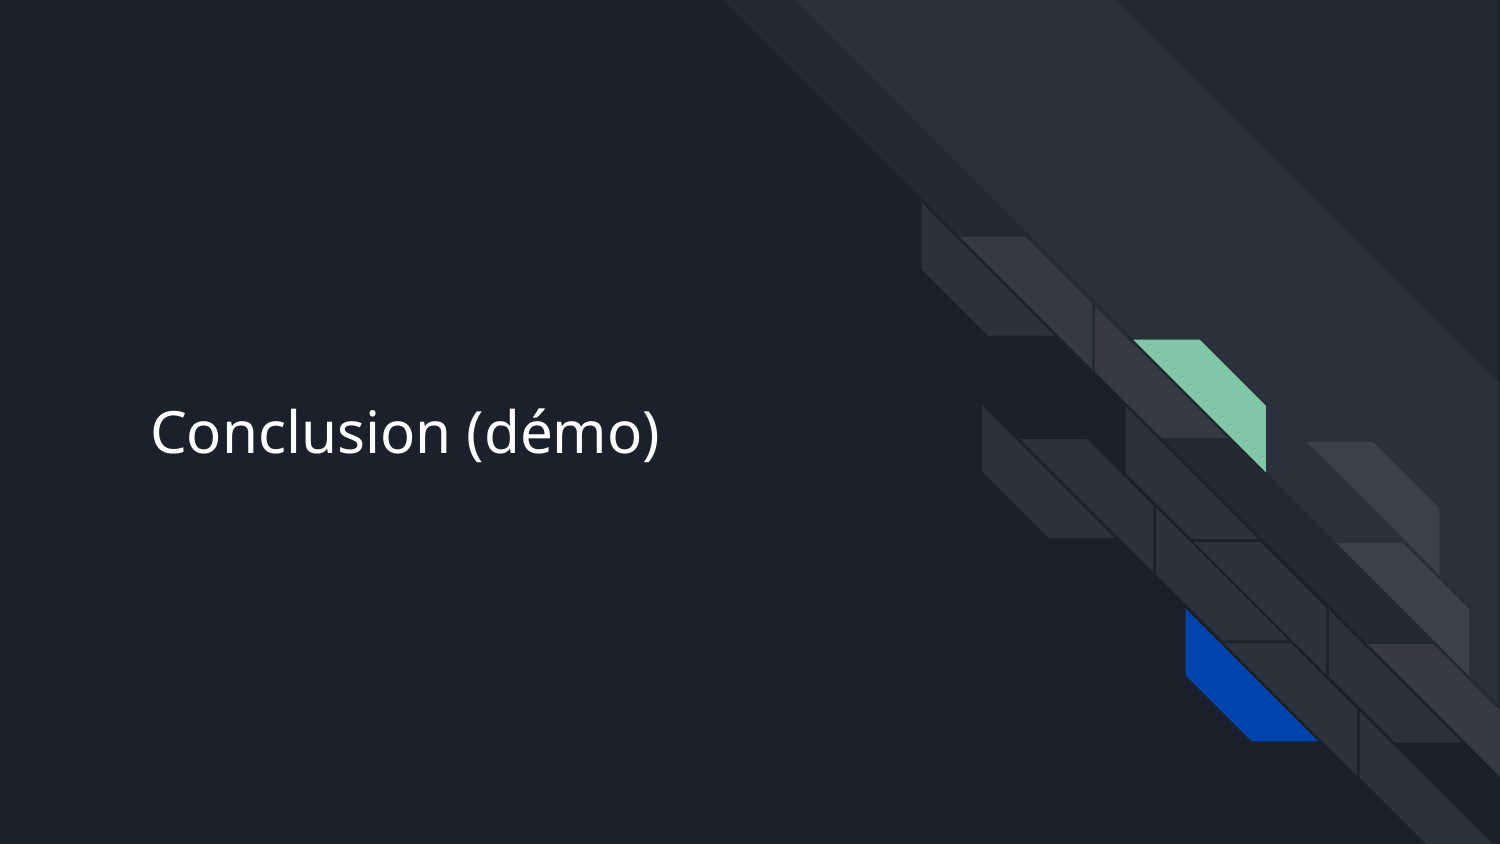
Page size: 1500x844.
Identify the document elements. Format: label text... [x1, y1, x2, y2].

title Conclusion (démo) [135, 142, 888, 720]
